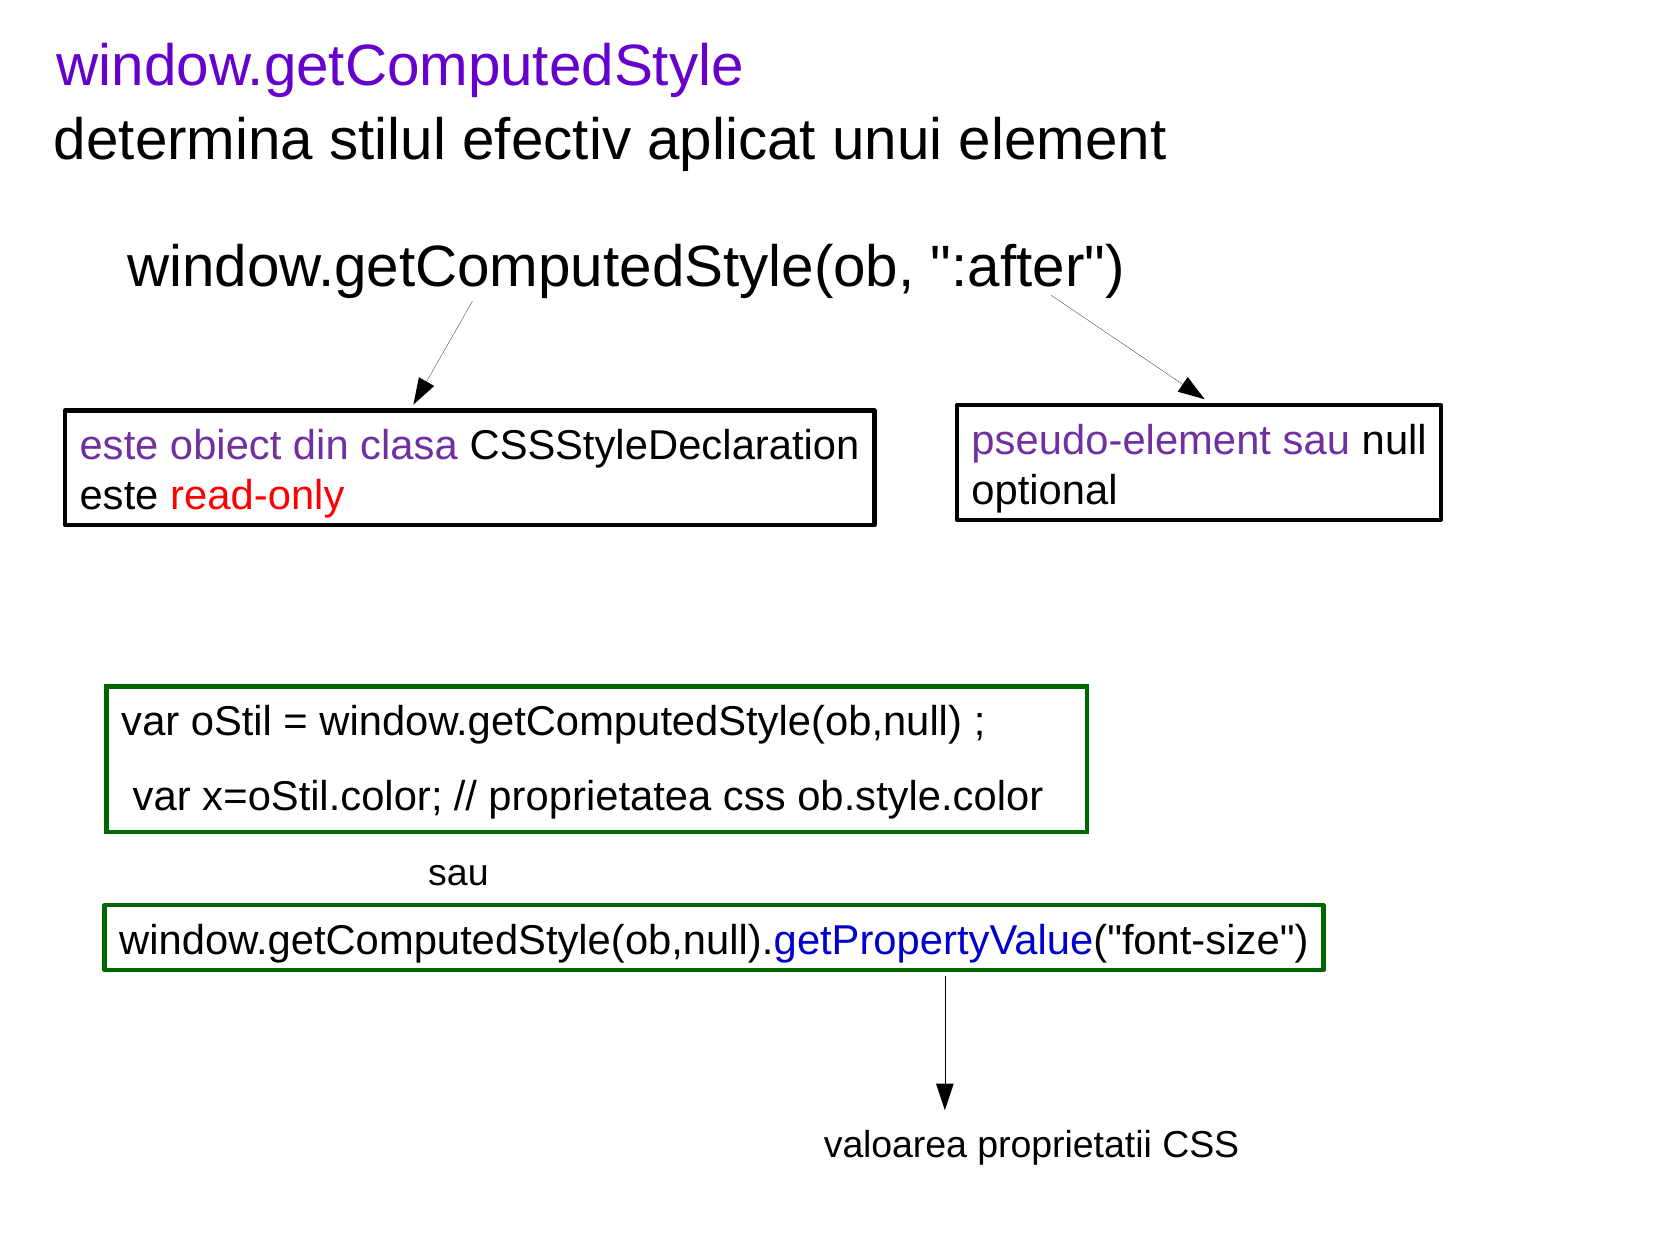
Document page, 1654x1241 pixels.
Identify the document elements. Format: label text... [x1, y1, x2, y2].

text_box valoarea proprietatii CSS [809, 1116, 1255, 1173]
text_box window.getComputedStyle(ob, ":after") [112, 226, 1394, 307]
text_box determina stilul efectiv aplicat unui element [39, 99, 1200, 245]
text_box window.getComputedStyle [42, 25, 760, 99]
text_box este obiect din clasa CSSStyleDeclaration este read-only [64, 410, 875, 526]
text_box sau [413, 844, 504, 944]
text_box pseudo-element sau null optional [956, 405, 1441, 520]
text_box var oStil = window.getComputedStyle(ob,null) ; var x=oStil.color; // proprietatea css ob.style.color [106, 686, 1087, 832]
text_box window.getComputedStyle(ob,null).getPropertyValue("font-size") [104, 905, 1324, 970]
